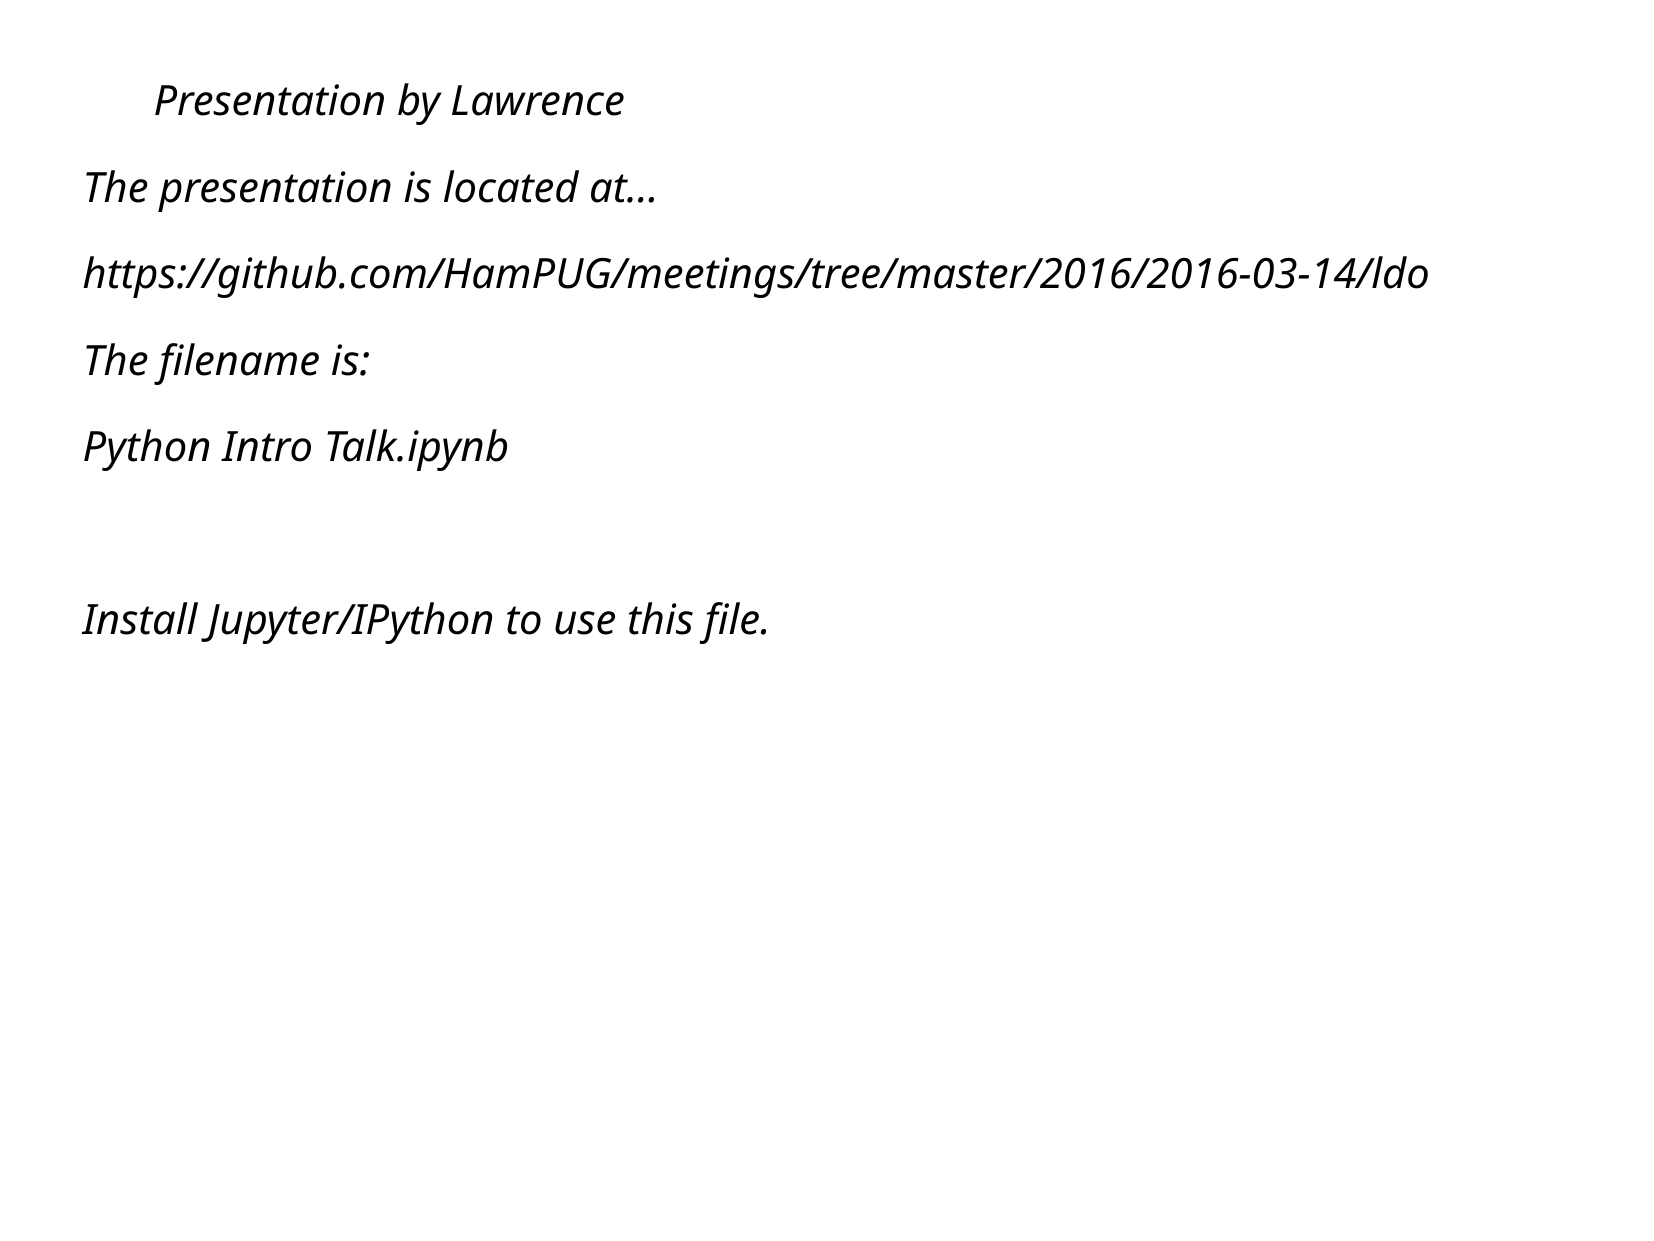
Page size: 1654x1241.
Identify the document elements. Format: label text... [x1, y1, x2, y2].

list Presentation by Lawrence The presentation is located at… https://github.com/HamPUG/meetings/tree/master/2016/2016-03-14/ldo The filename is: Python Intro Talk.ipynb Install Jupyter/IPython to use this file. [82, 70, 1571, 791]
